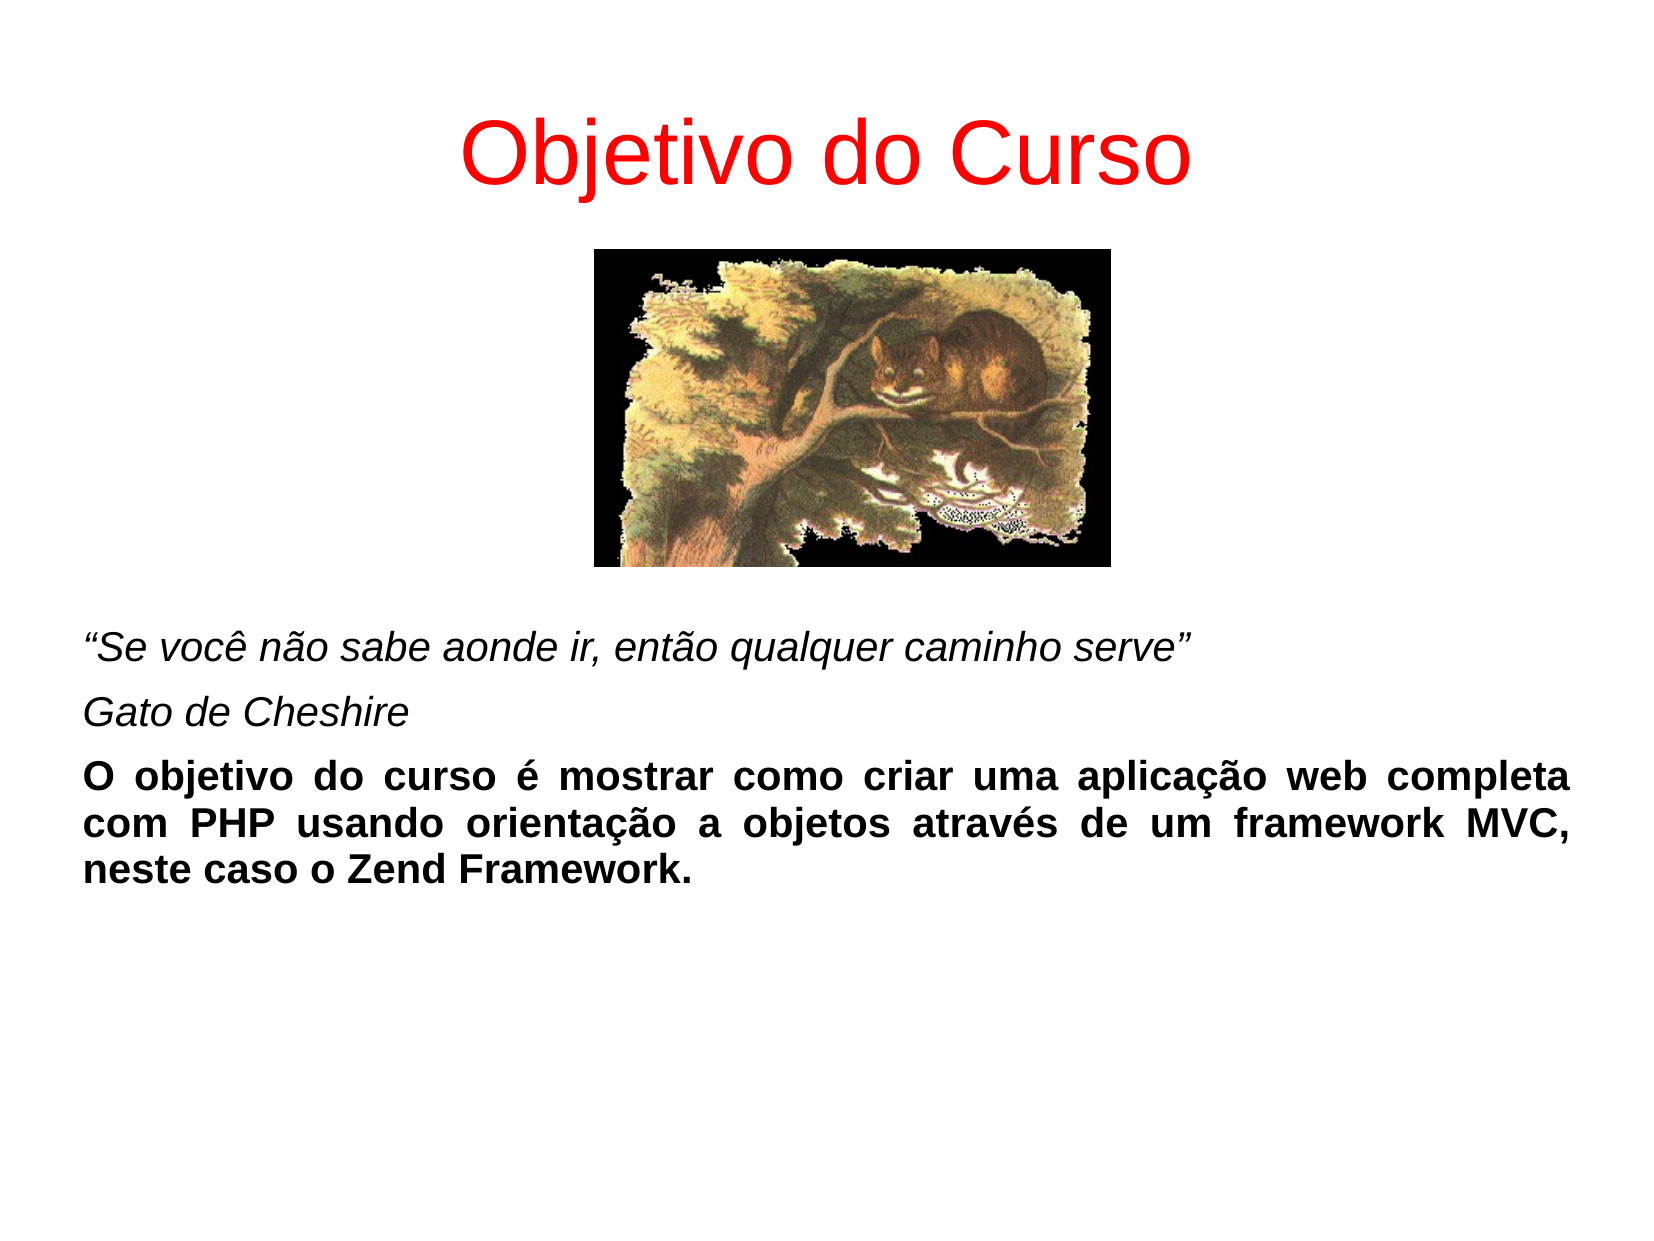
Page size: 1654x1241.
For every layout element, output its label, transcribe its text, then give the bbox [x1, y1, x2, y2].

list “Se você não sabe aonde ir, então qualquer caminho serve” Gato de Cheshire O objetivo do curso é mostrar como criar uma aplicação web completa com PHP usando orientação a objetos através de um framework MVC, neste caso o Zend Framework. [82, 290, 1571, 1241]
title Objetivo do Curso [82, 49, 1571, 257]
picture [594, 249, 1111, 567]
